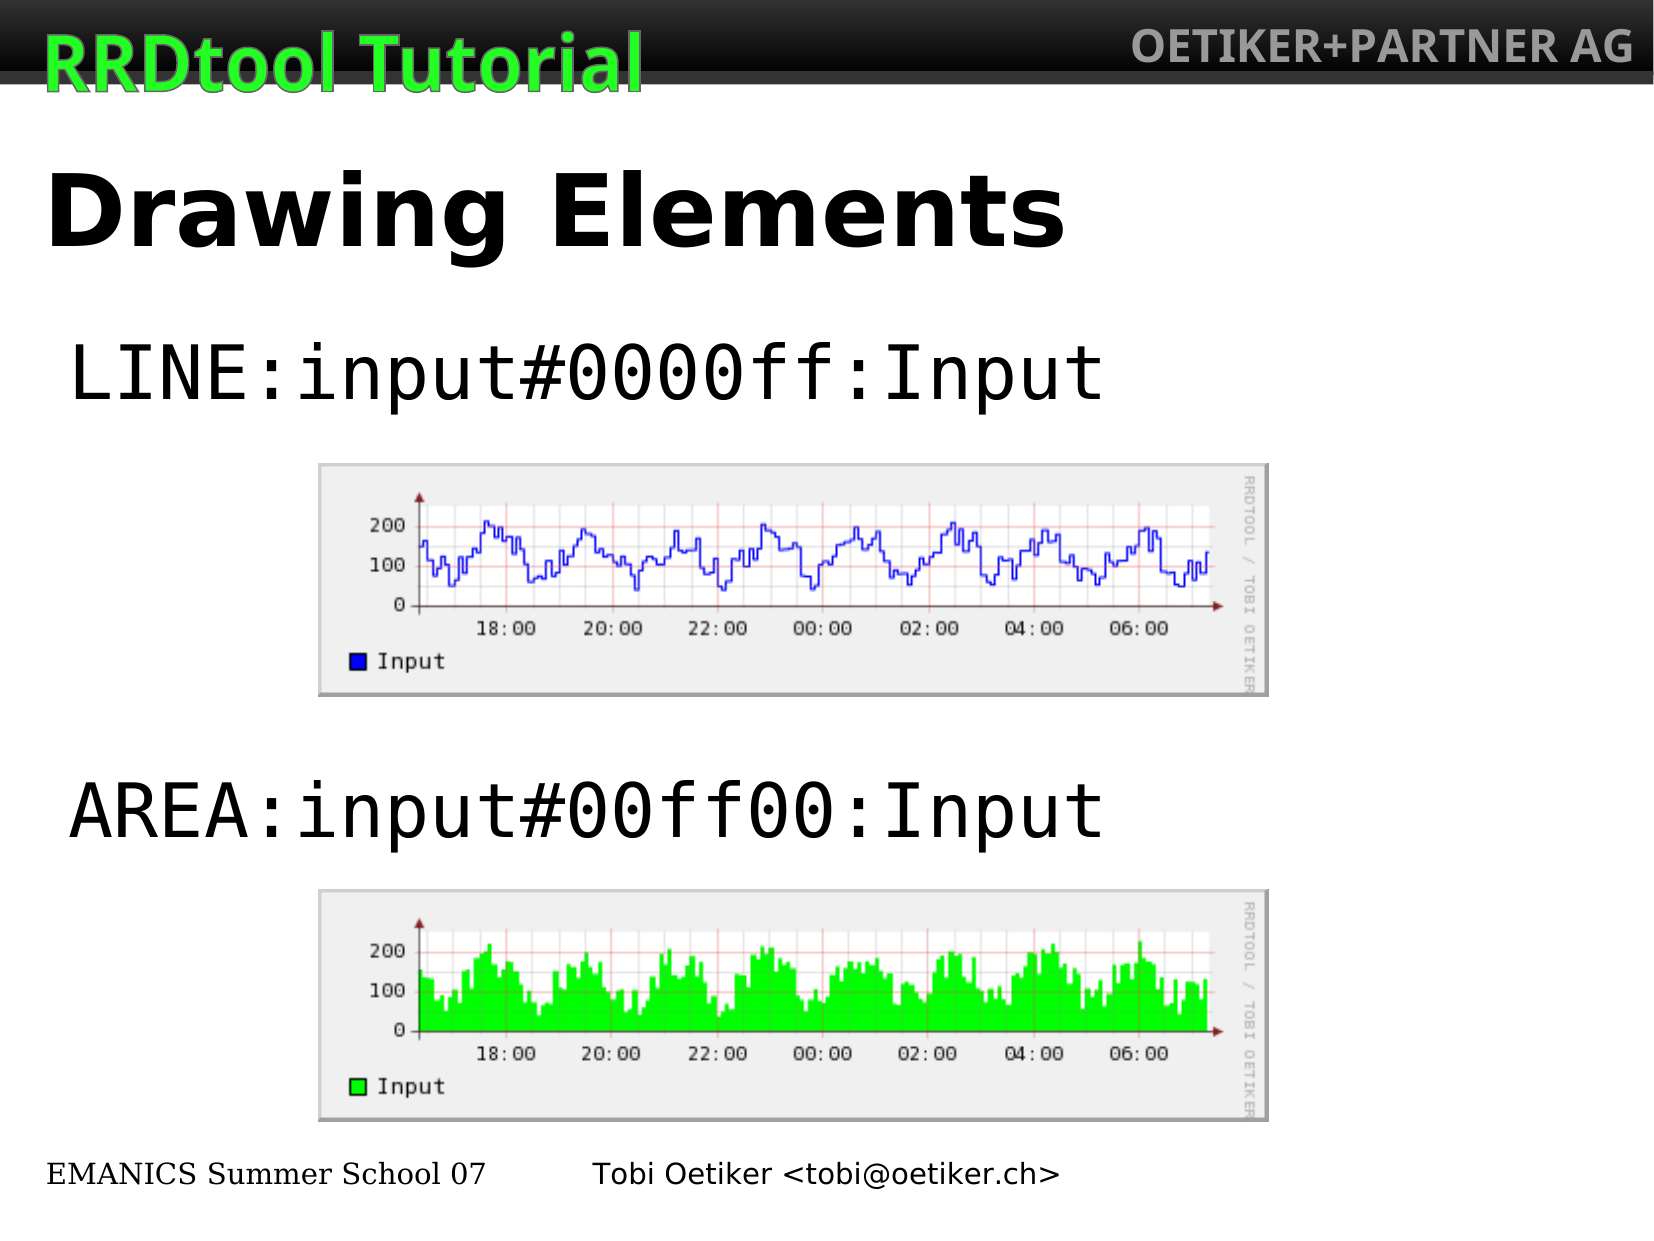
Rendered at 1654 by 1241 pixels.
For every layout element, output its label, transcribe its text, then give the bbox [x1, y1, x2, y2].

title Drawing Elements [43, 137, 1582, 287]
list LINE:input#0000ff:Input AREA:input#00ff00:Input [50, 329, 1571, 1099]
picture [318, 463, 1269, 697]
picture [318, 889, 1269, 1123]
